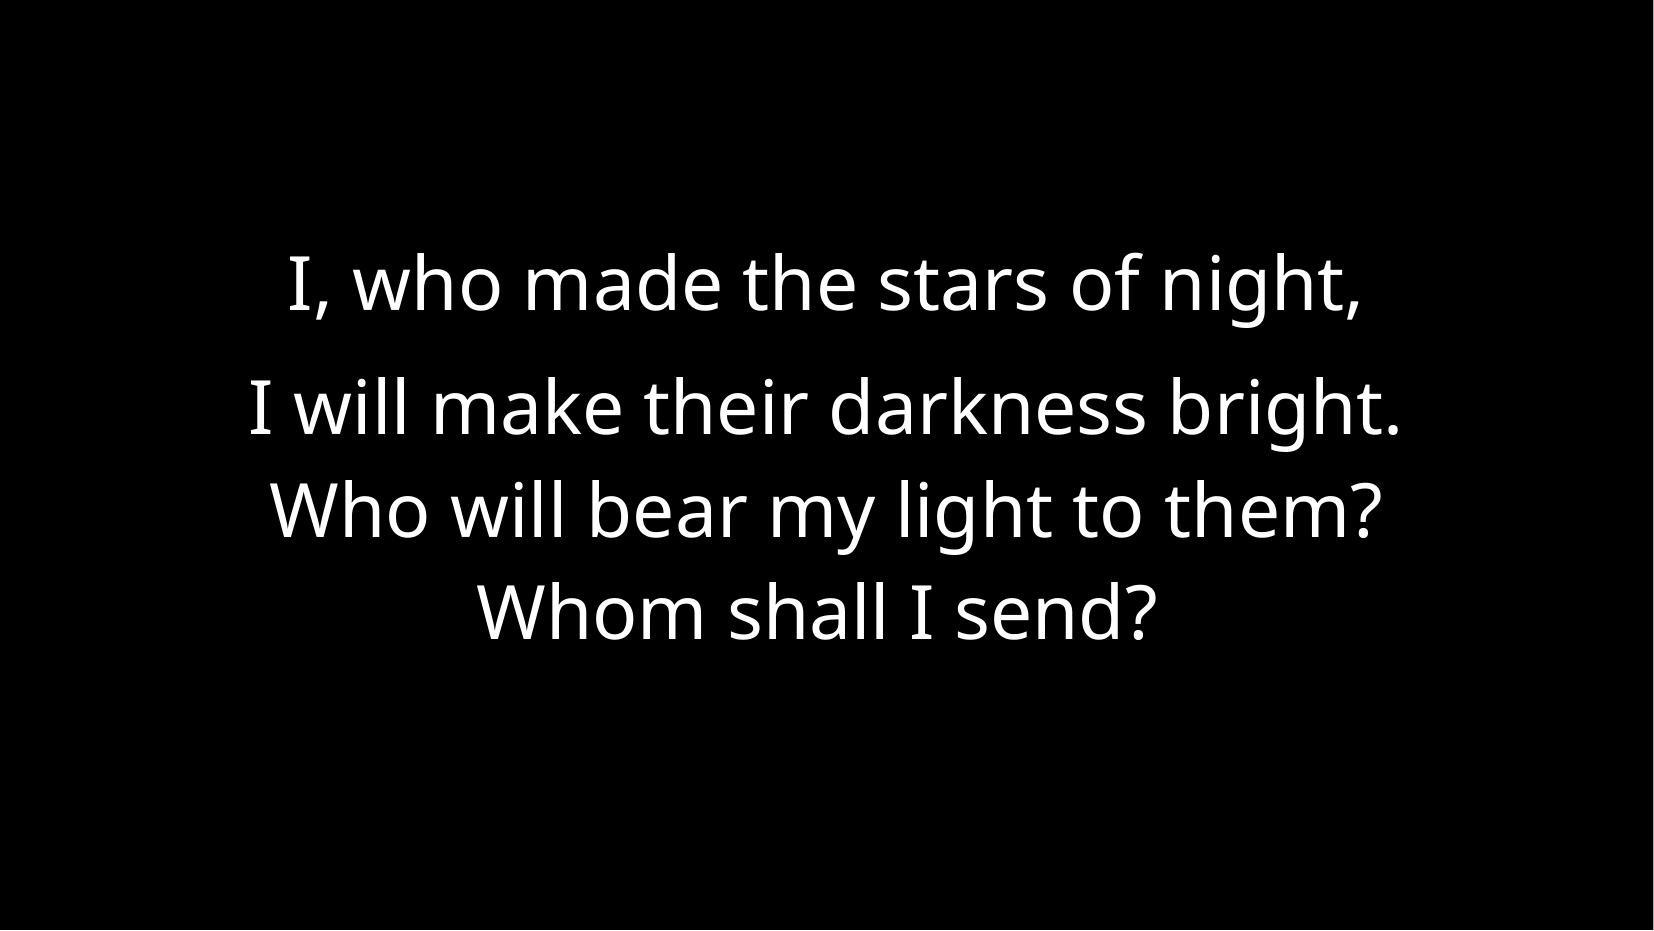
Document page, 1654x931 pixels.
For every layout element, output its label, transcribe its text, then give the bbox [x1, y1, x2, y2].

list I, who made the stars of night, I will make their darkness bright. Who will bear my light to them? Whom shall I send? [0, 230, 1654, 770]
